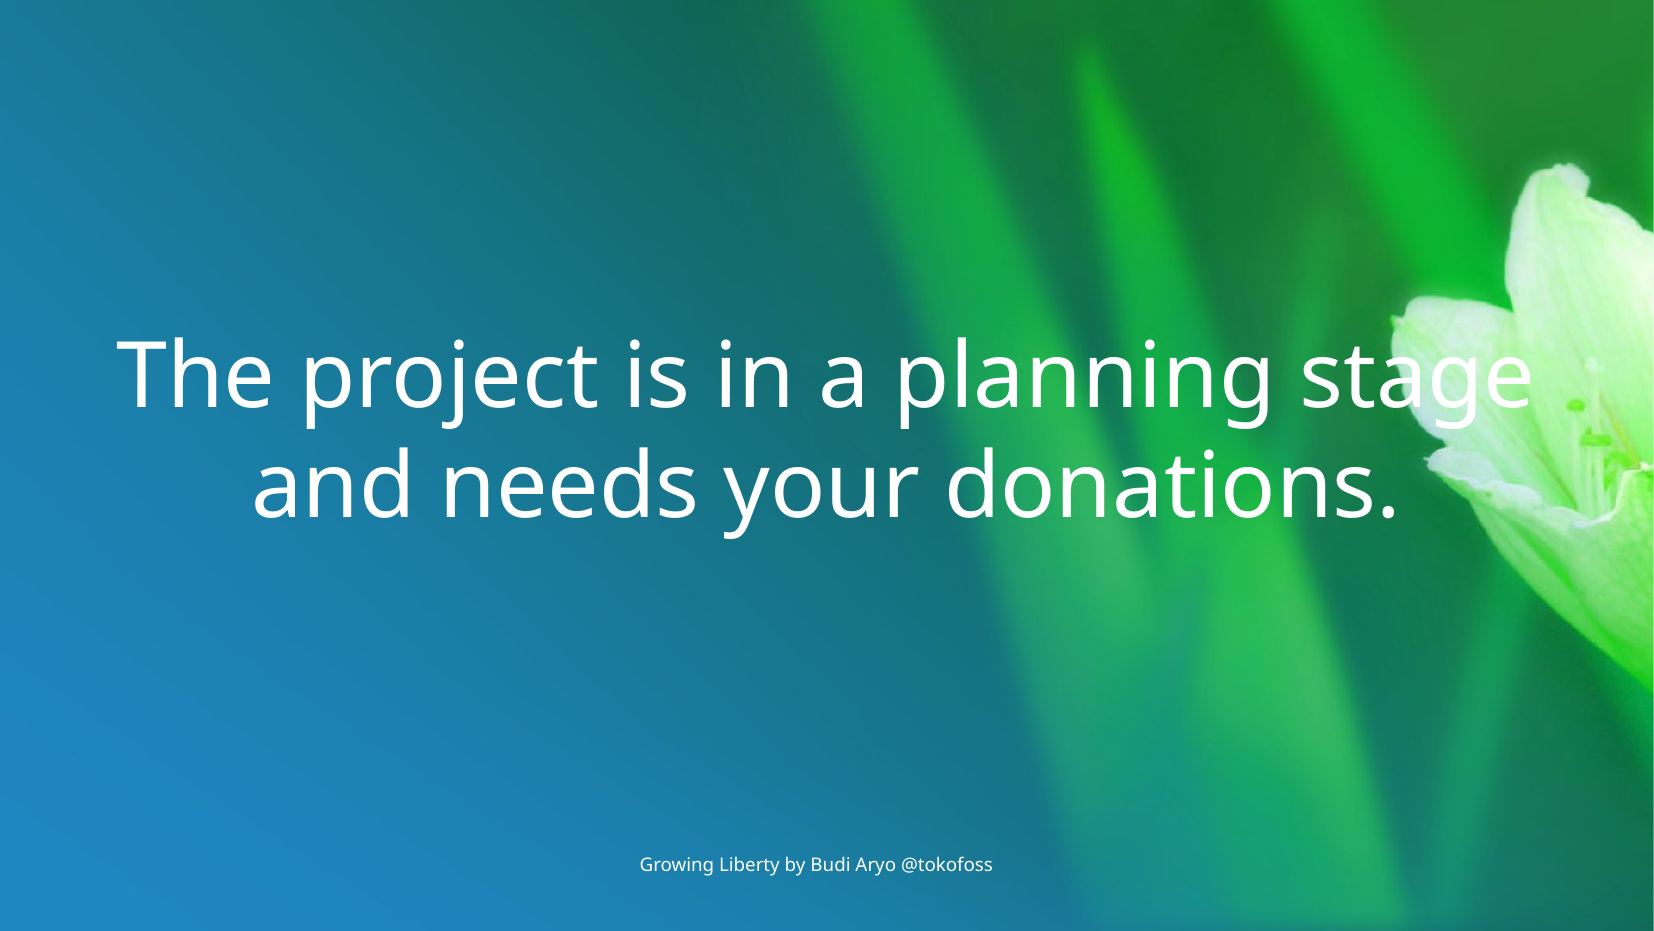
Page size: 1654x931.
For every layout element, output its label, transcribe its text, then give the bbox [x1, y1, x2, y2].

picture [0, 0, 1654, 931]
text_box The project is in a planning stage and needs your donations. [82, 307, 1571, 543]
text_box Growing Liberty by Budi Aryo @tokofoss [71, 845, 1561, 883]
